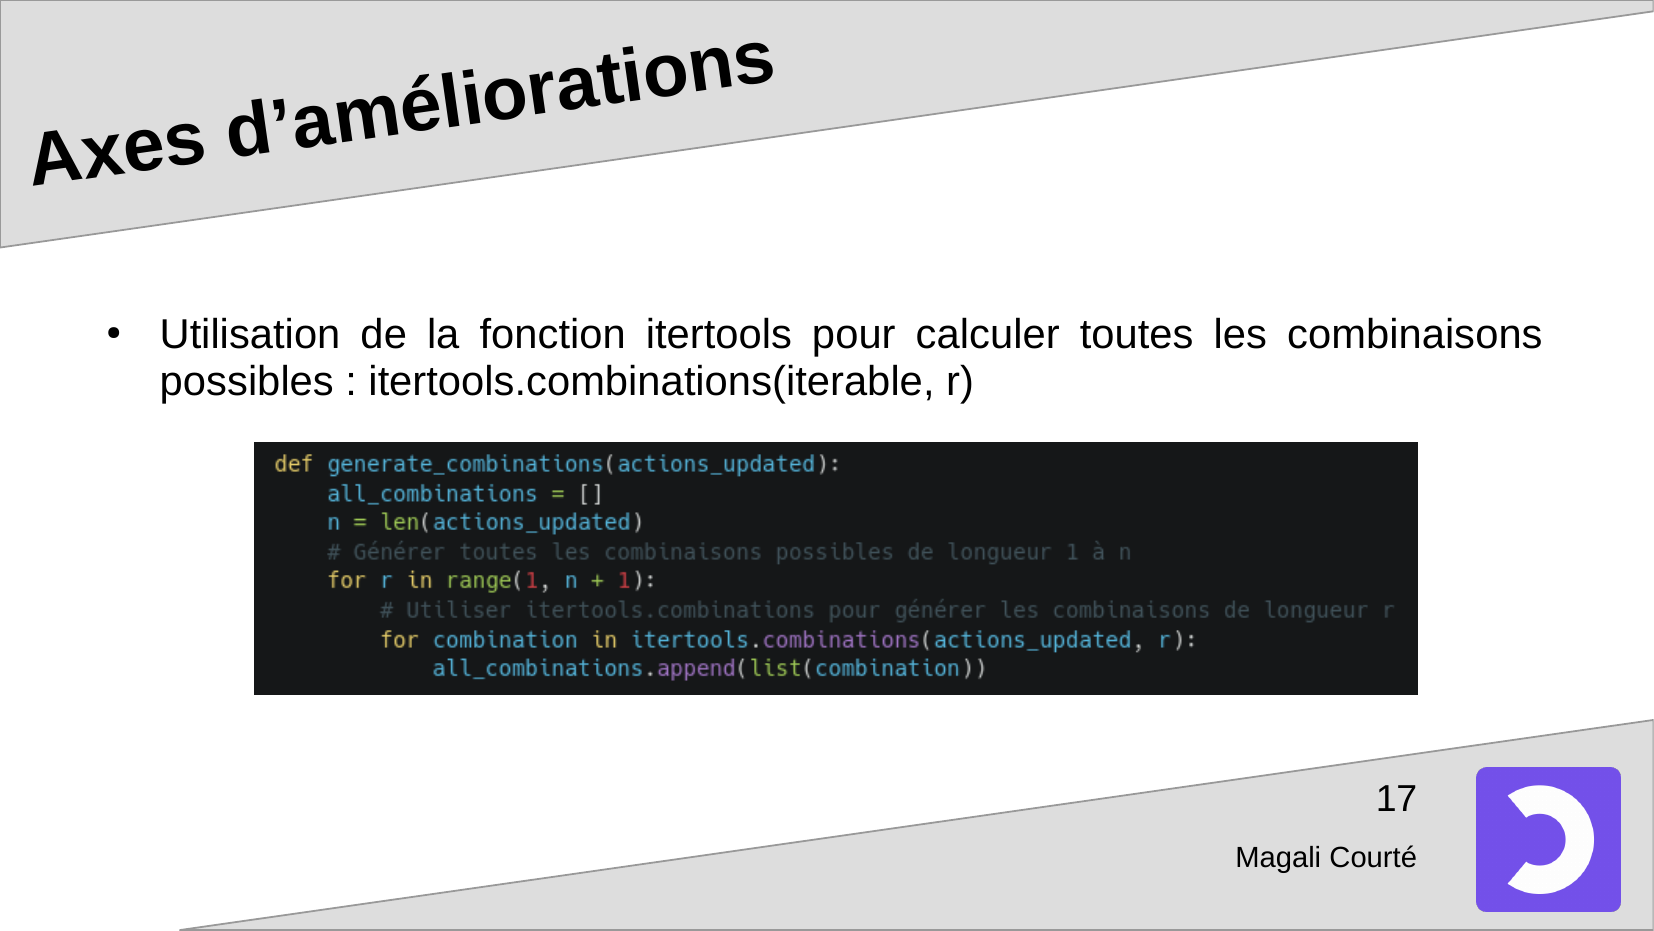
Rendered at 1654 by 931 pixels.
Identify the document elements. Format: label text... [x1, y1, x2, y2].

list Utilisation de la fonction itertools pour calculer toutes les combinaisons possibles : itertools.combinations(iterable, r) [88, 118, 1544, 658]
title Axes d’améliorations [16, 0, 1501, 239]
picture [1476, 767, 1621, 912]
picture [254, 442, 1418, 695]
